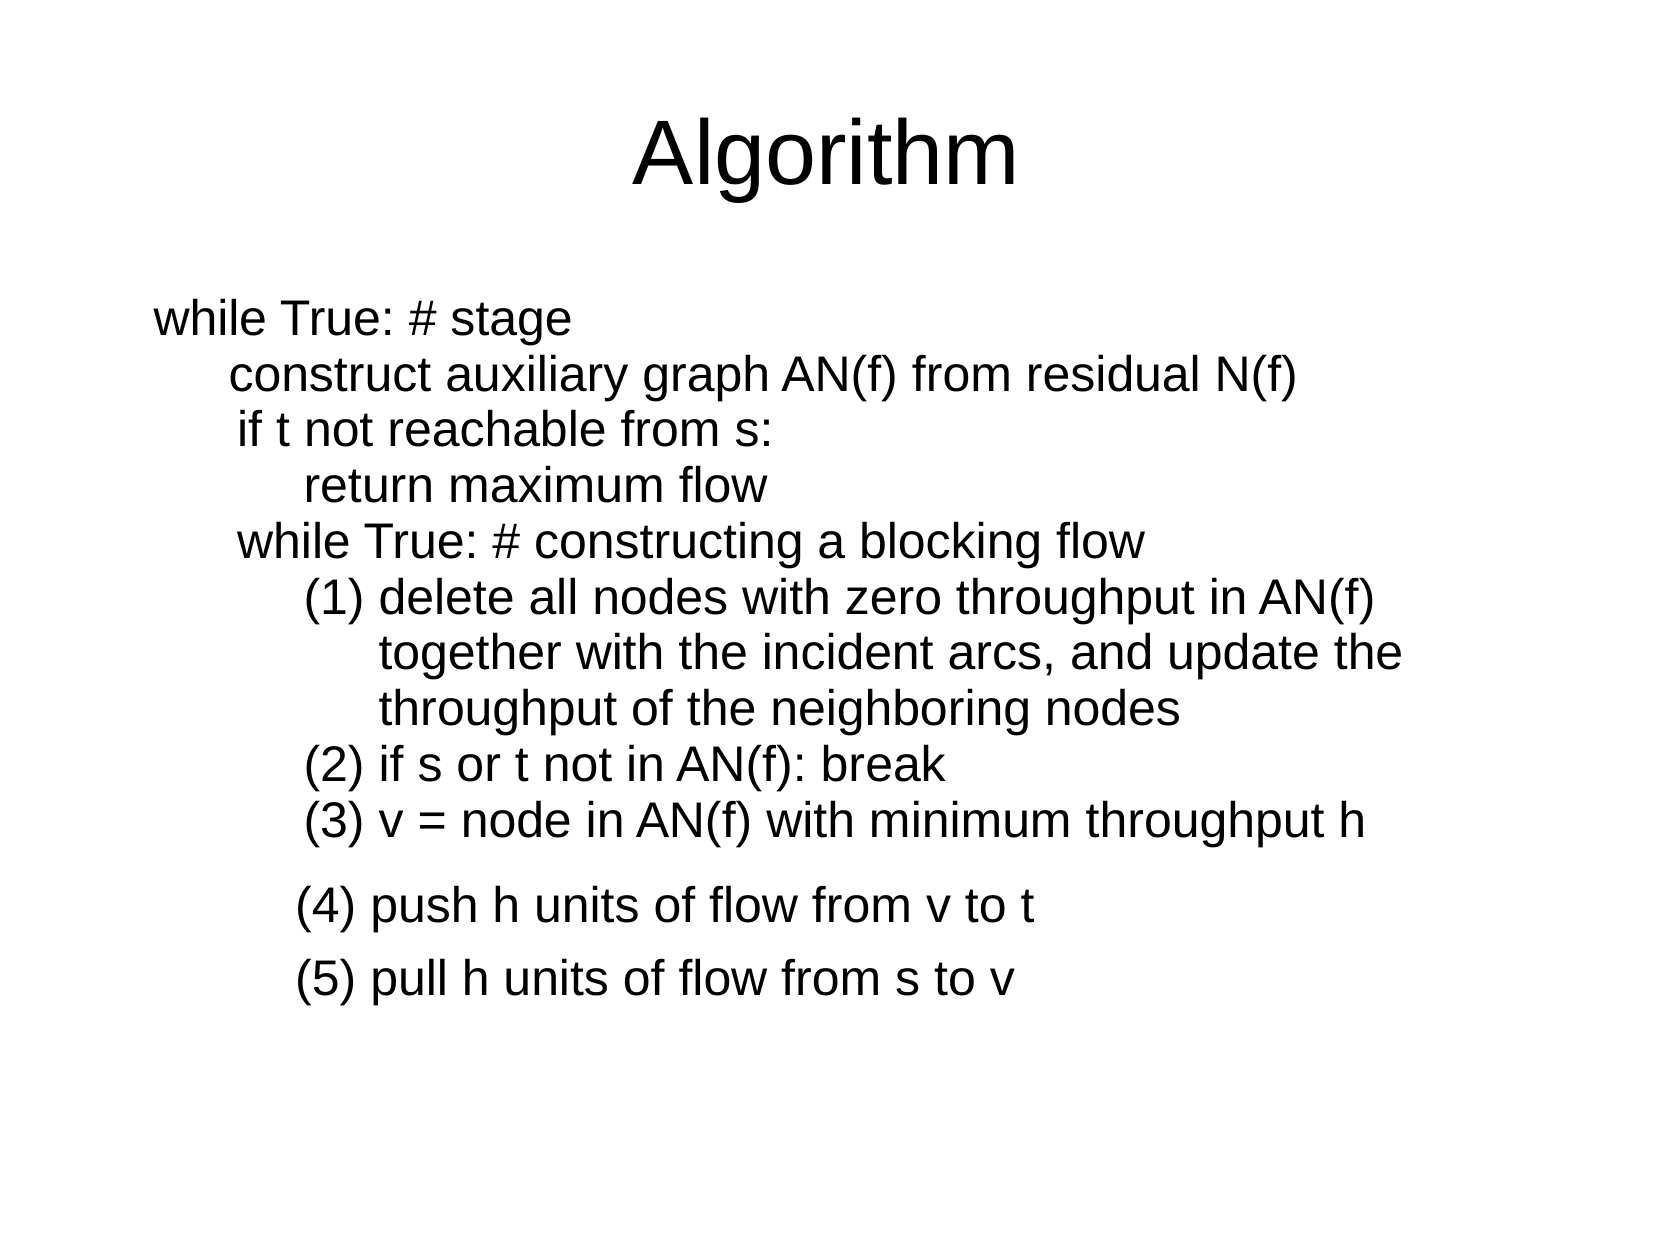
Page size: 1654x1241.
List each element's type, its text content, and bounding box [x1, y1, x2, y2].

list while True: # stage construct auxiliary graph AN(f) from residual N(f) if t not reachable from s: return maximum flow while True: # constructing a blocking flow (1) delete all nodes with zero throughput in AN(f) together with the incident arcs, and update the throughput of the neighboring nodes (2) if s or t not in AN(f): break (3) v = node in AN(f) with minimum throughput h (4) push h units of flow from v to t (5) pull h units of flow from s to v [82, 290, 1571, 1201]
title Algorithm [82, 49, 1571, 257]
